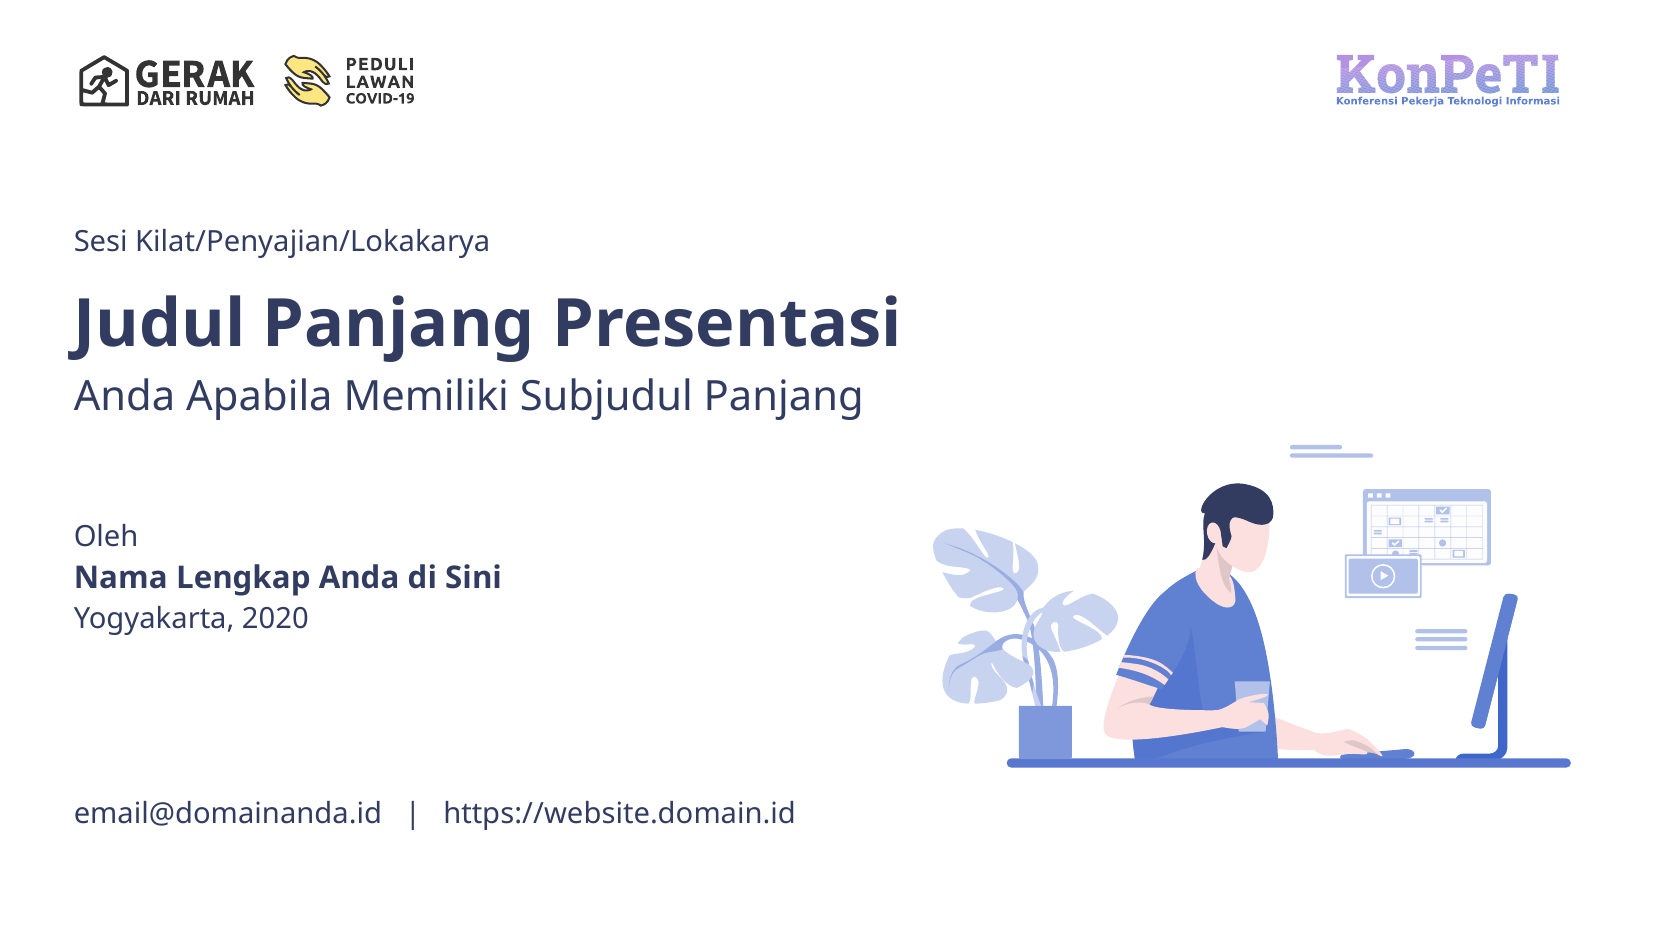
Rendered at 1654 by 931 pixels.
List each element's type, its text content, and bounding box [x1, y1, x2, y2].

picture [1336, 54, 1560, 107]
picture [283, 54, 414, 107]
picture [79, 54, 256, 107]
text_box Sesi Kilat/Penyajian/Lokakarya [59, 212, 686, 267]
text_box email@domainanda.id | https://website.domain.id [59, 784, 1335, 879]
picture [933, 444, 1571, 768]
text_box Oleh Nama Lengkap Anda di Sini Yogyakarta, 2020 [59, 507, 686, 645]
text_box Judul Panjang Presentasi Anda Apabila Memiliki Subjudul Panjang [59, 267, 993, 442]
